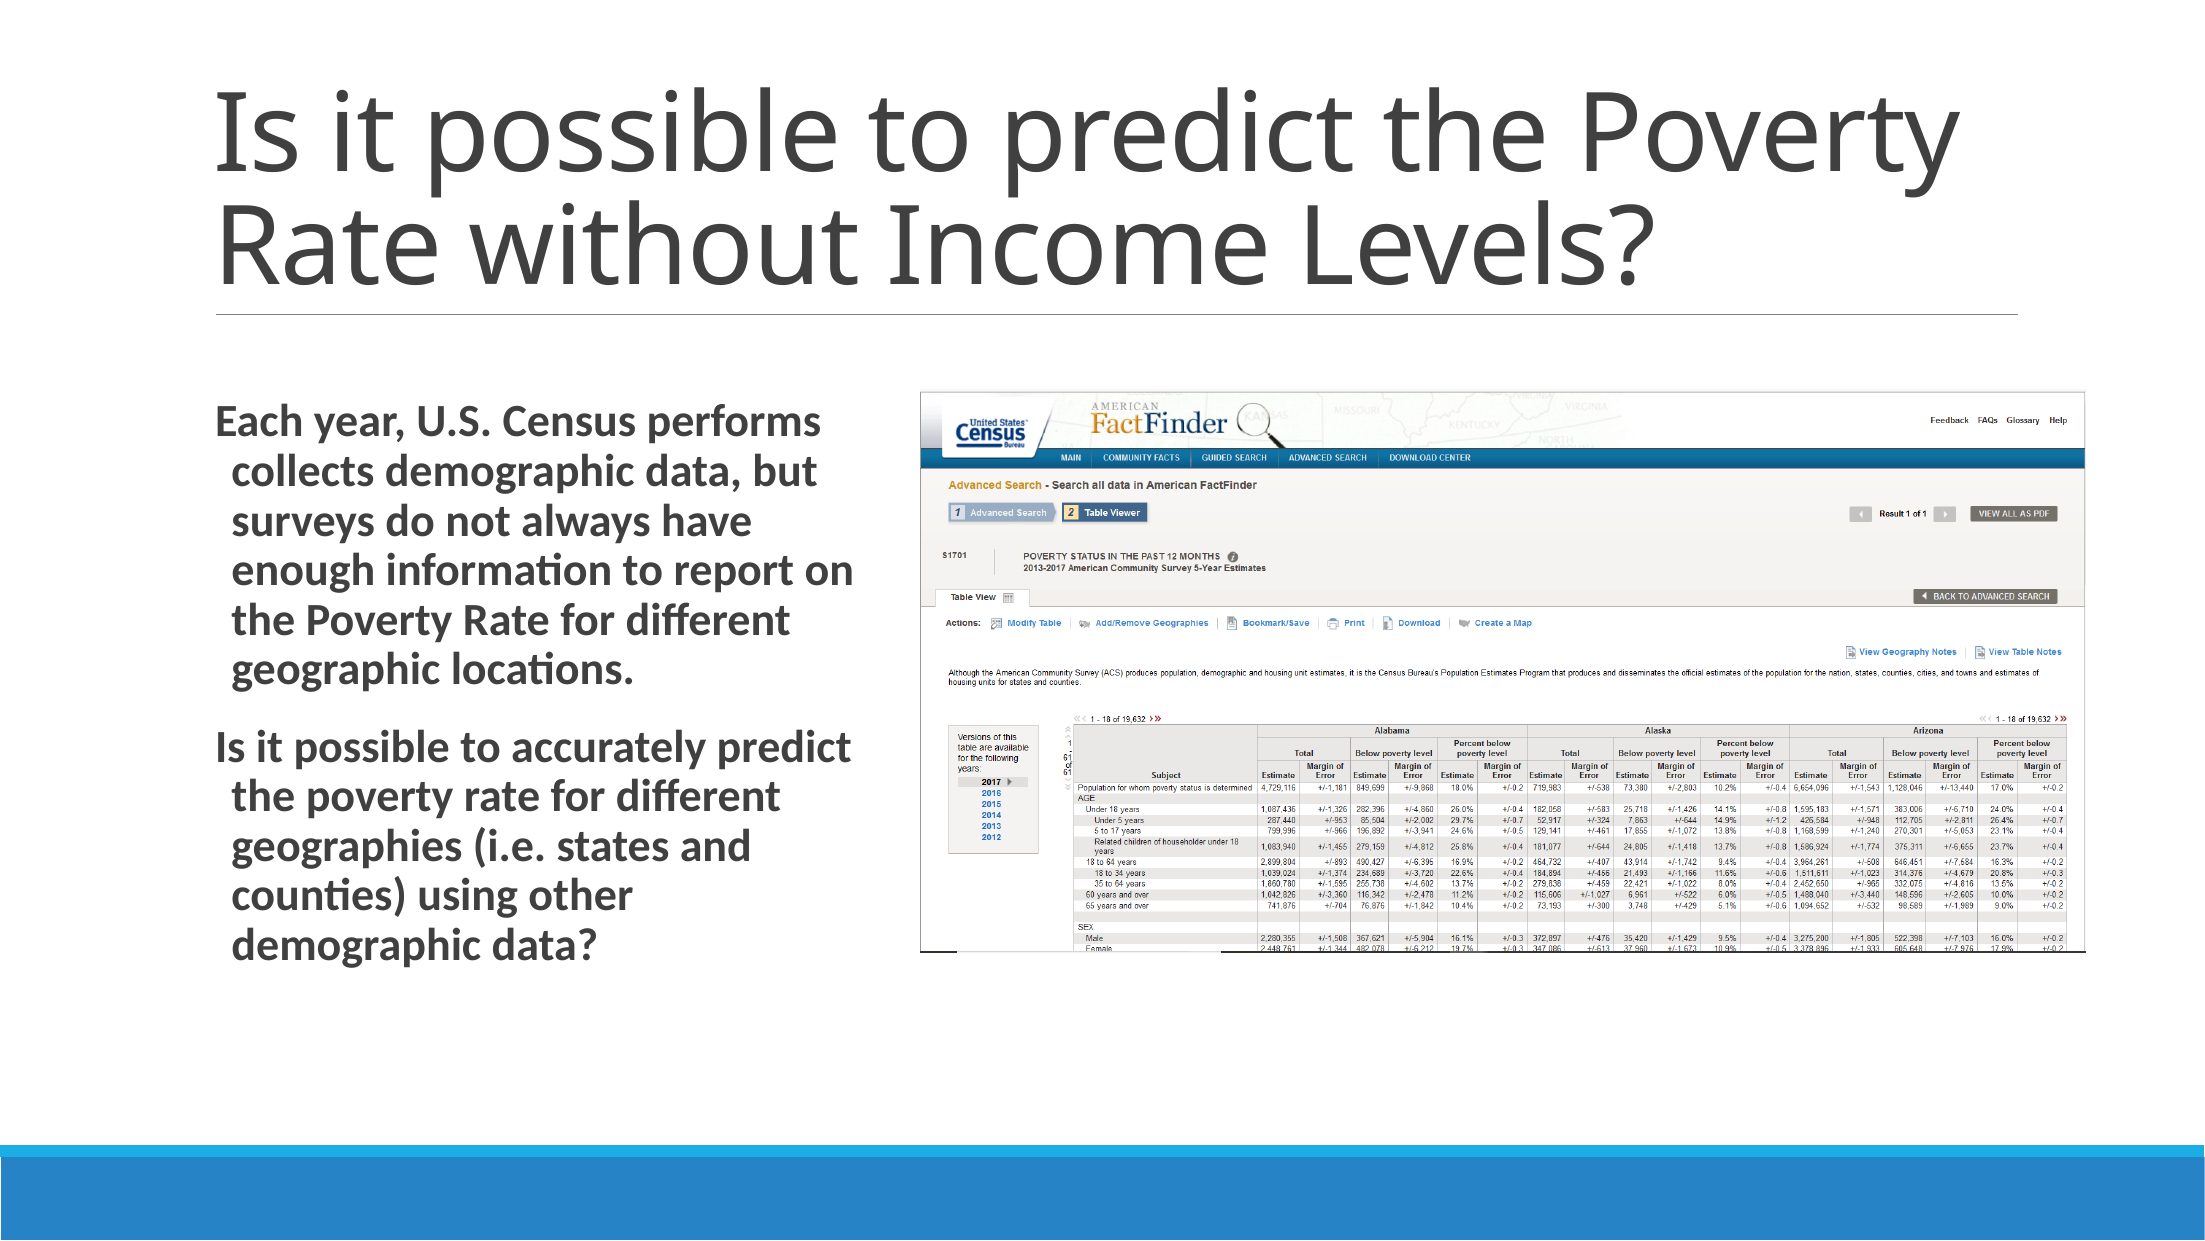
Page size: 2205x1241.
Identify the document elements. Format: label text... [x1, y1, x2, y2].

picture [920, 389, 2086, 953]
title Is it possible to predict the Poverty Rate without Income Levels? [198, 51, 2018, 315]
list Each year, U.S. Census performs collects demographic data, but surveys do not always have enough information to report on the Poverty Rate for different geographic locations. Is it possible to accurately predict the poverty rate for different geographies (i.e. states and counties) using other demographic data? [198, 389, 894, 1026]
